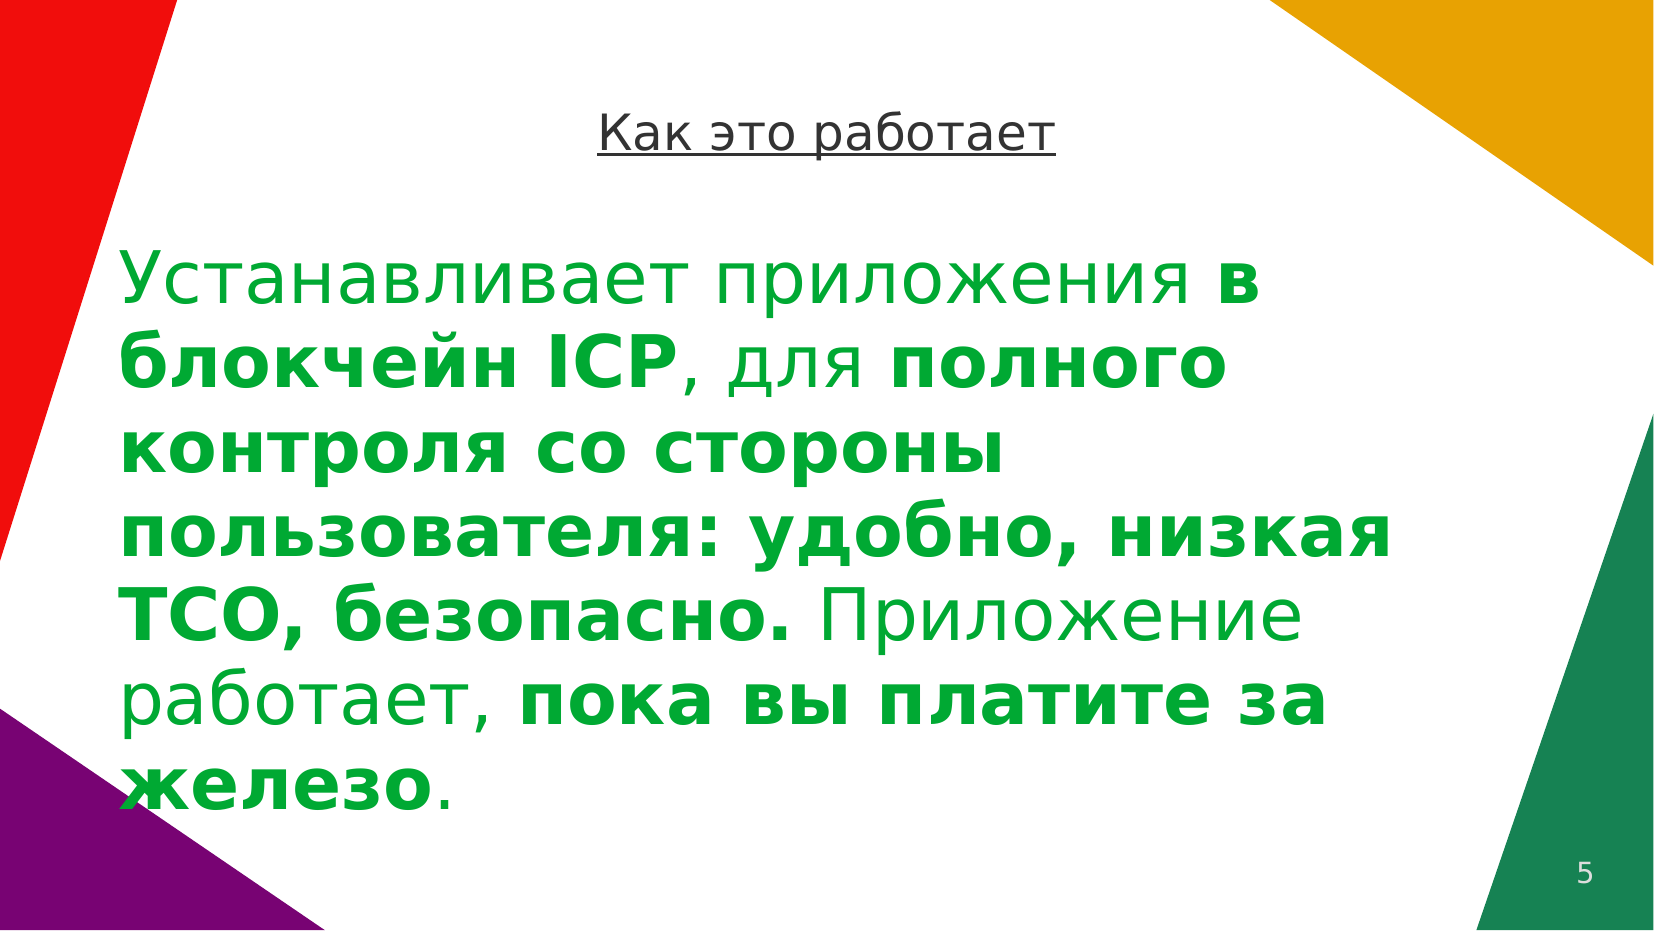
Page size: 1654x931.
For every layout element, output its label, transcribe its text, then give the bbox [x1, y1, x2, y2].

title Как это работает [118, 59, 1536, 207]
list Устанавливает приложения в блокчейн ICP, для полного контроля со стороны пользователя: удобно, низкая TCO, безопасно. Приложение работает, пока вы платите за железо. [118, 236, 1536, 827]
